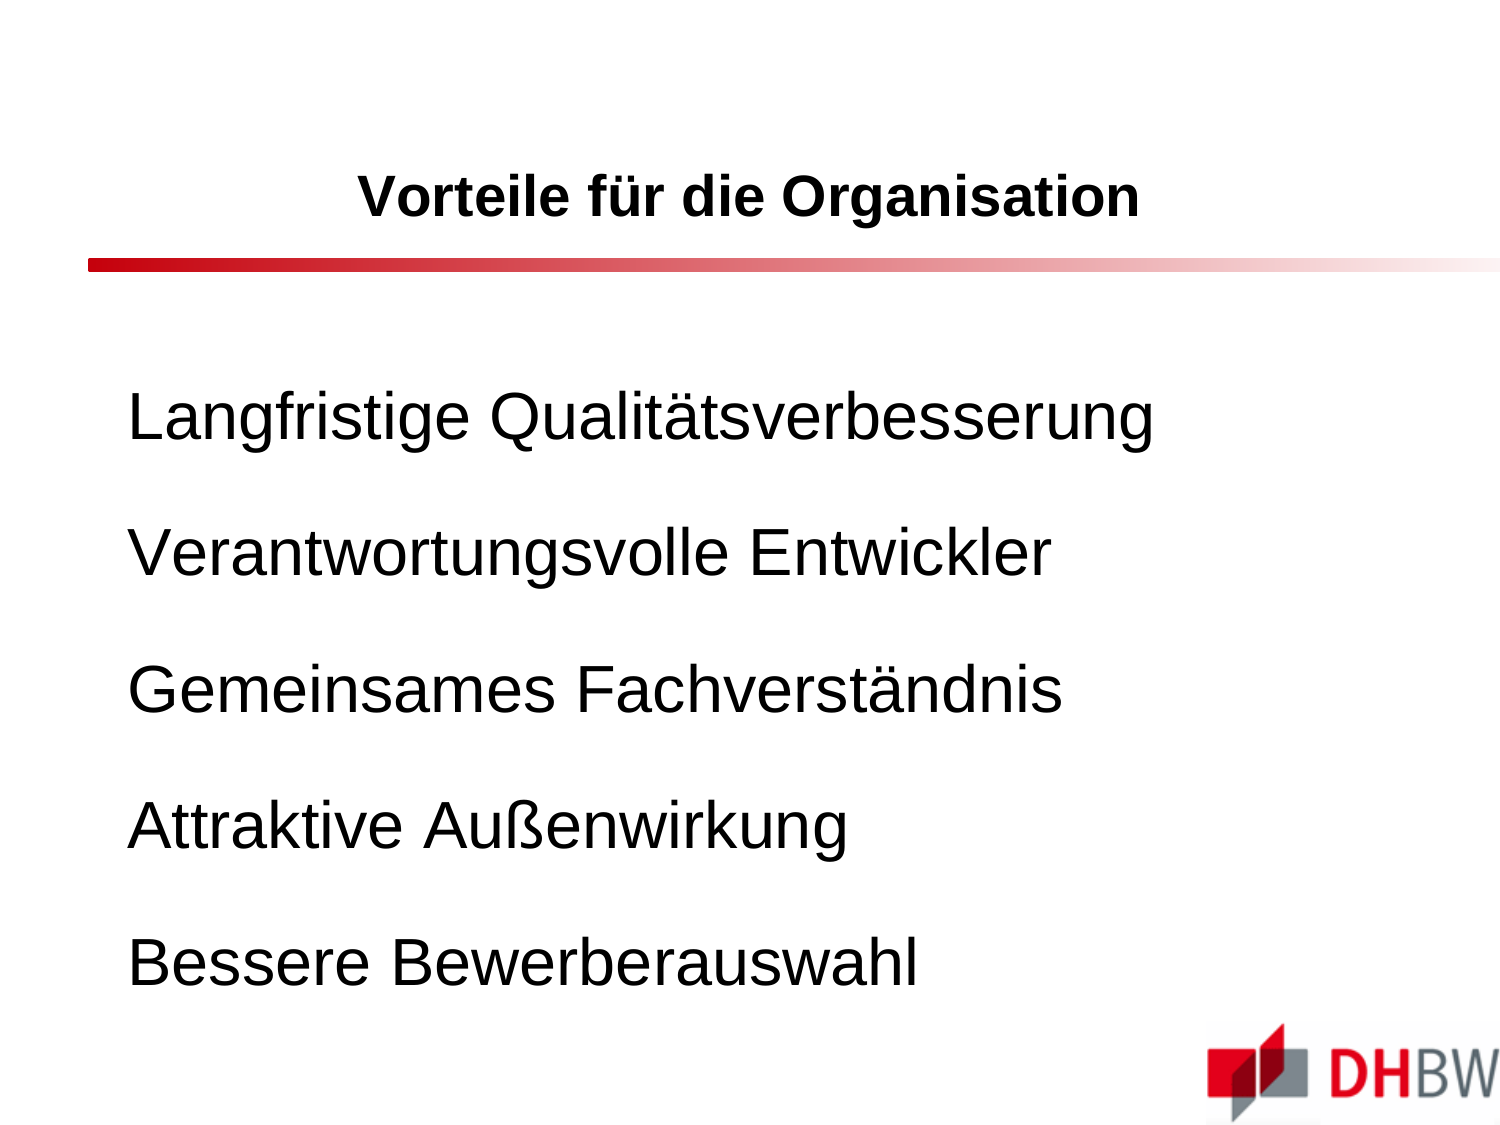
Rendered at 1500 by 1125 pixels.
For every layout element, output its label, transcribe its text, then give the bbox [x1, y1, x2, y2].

list Langfristige Qualitätsverbesserung Verantwortungsvolle Entwickler Gemeinsames Fachverständnis Attraktive Außenwirkung Bessere Bewerberauswahl [112, 324, 1388, 1020]
title Vorteile für die Organisation [112, 20, 1388, 324]
picture [1206, 1021, 1500, 1125]
